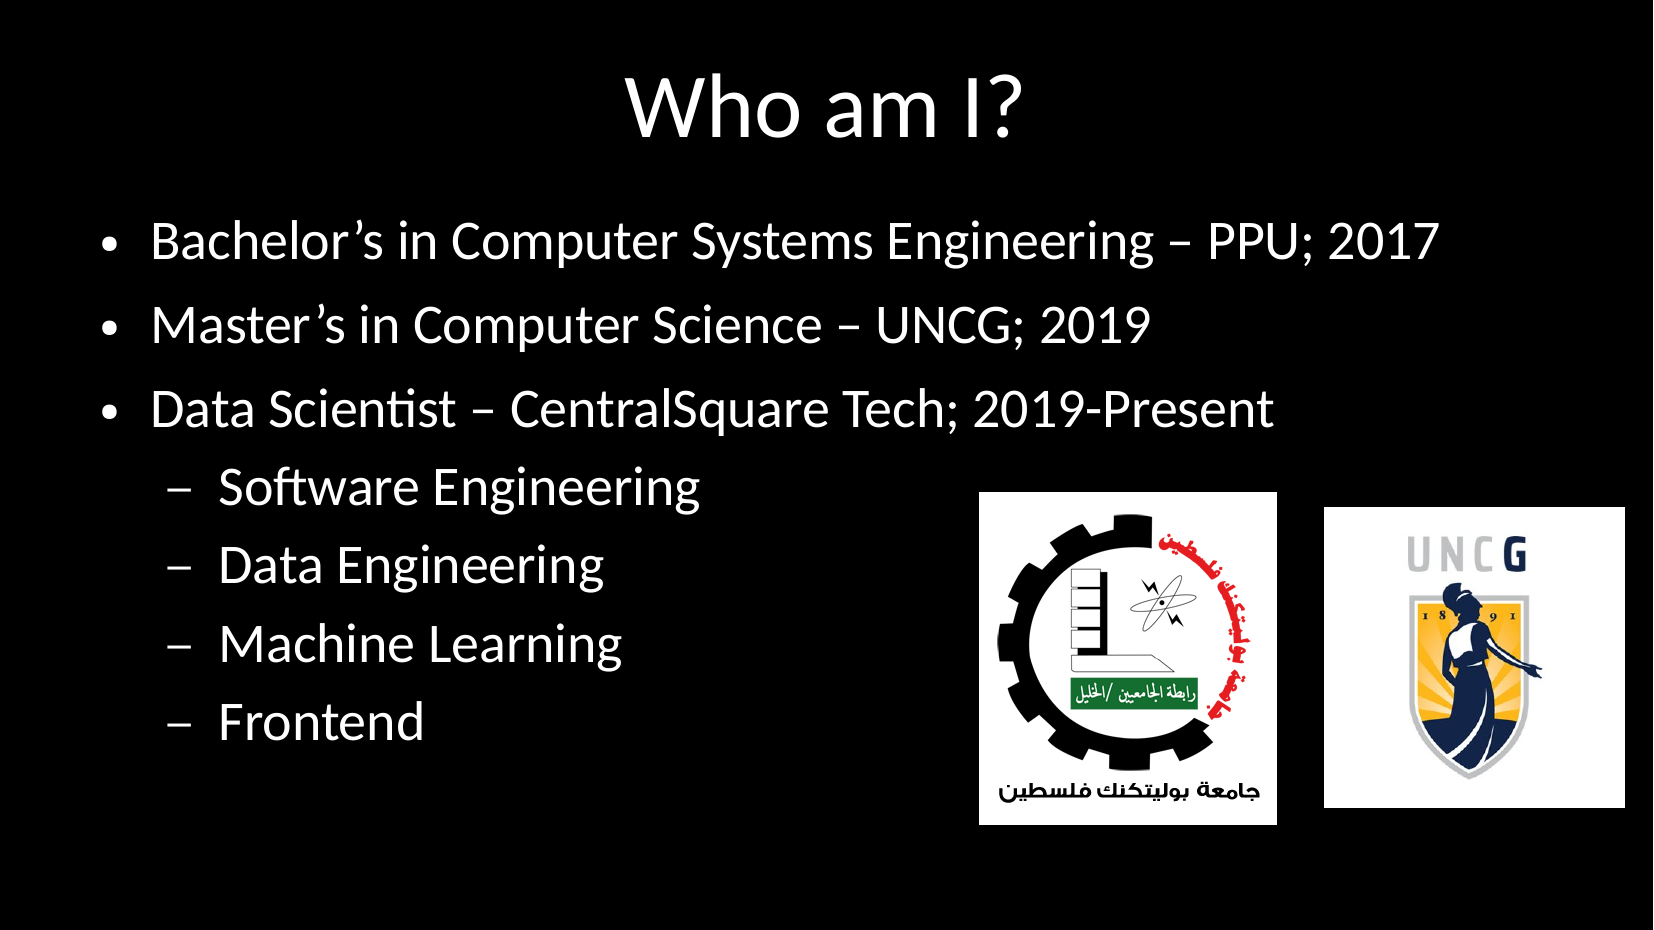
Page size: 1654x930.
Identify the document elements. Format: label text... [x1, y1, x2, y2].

list Bachelor’s in Computer Systems Engineering – PPU; 2017 Master’s in Computer Science – UNCG; 2019 Data Scientist – CentralSquare Tech; 2019-Present Software Engineering Data Engineering Machine Learning Frontend [82, 217, 1571, 757]
title Who am I? [82, 37, 1571, 193]
picture [979, 492, 1278, 826]
picture [1324, 507, 1625, 808]
